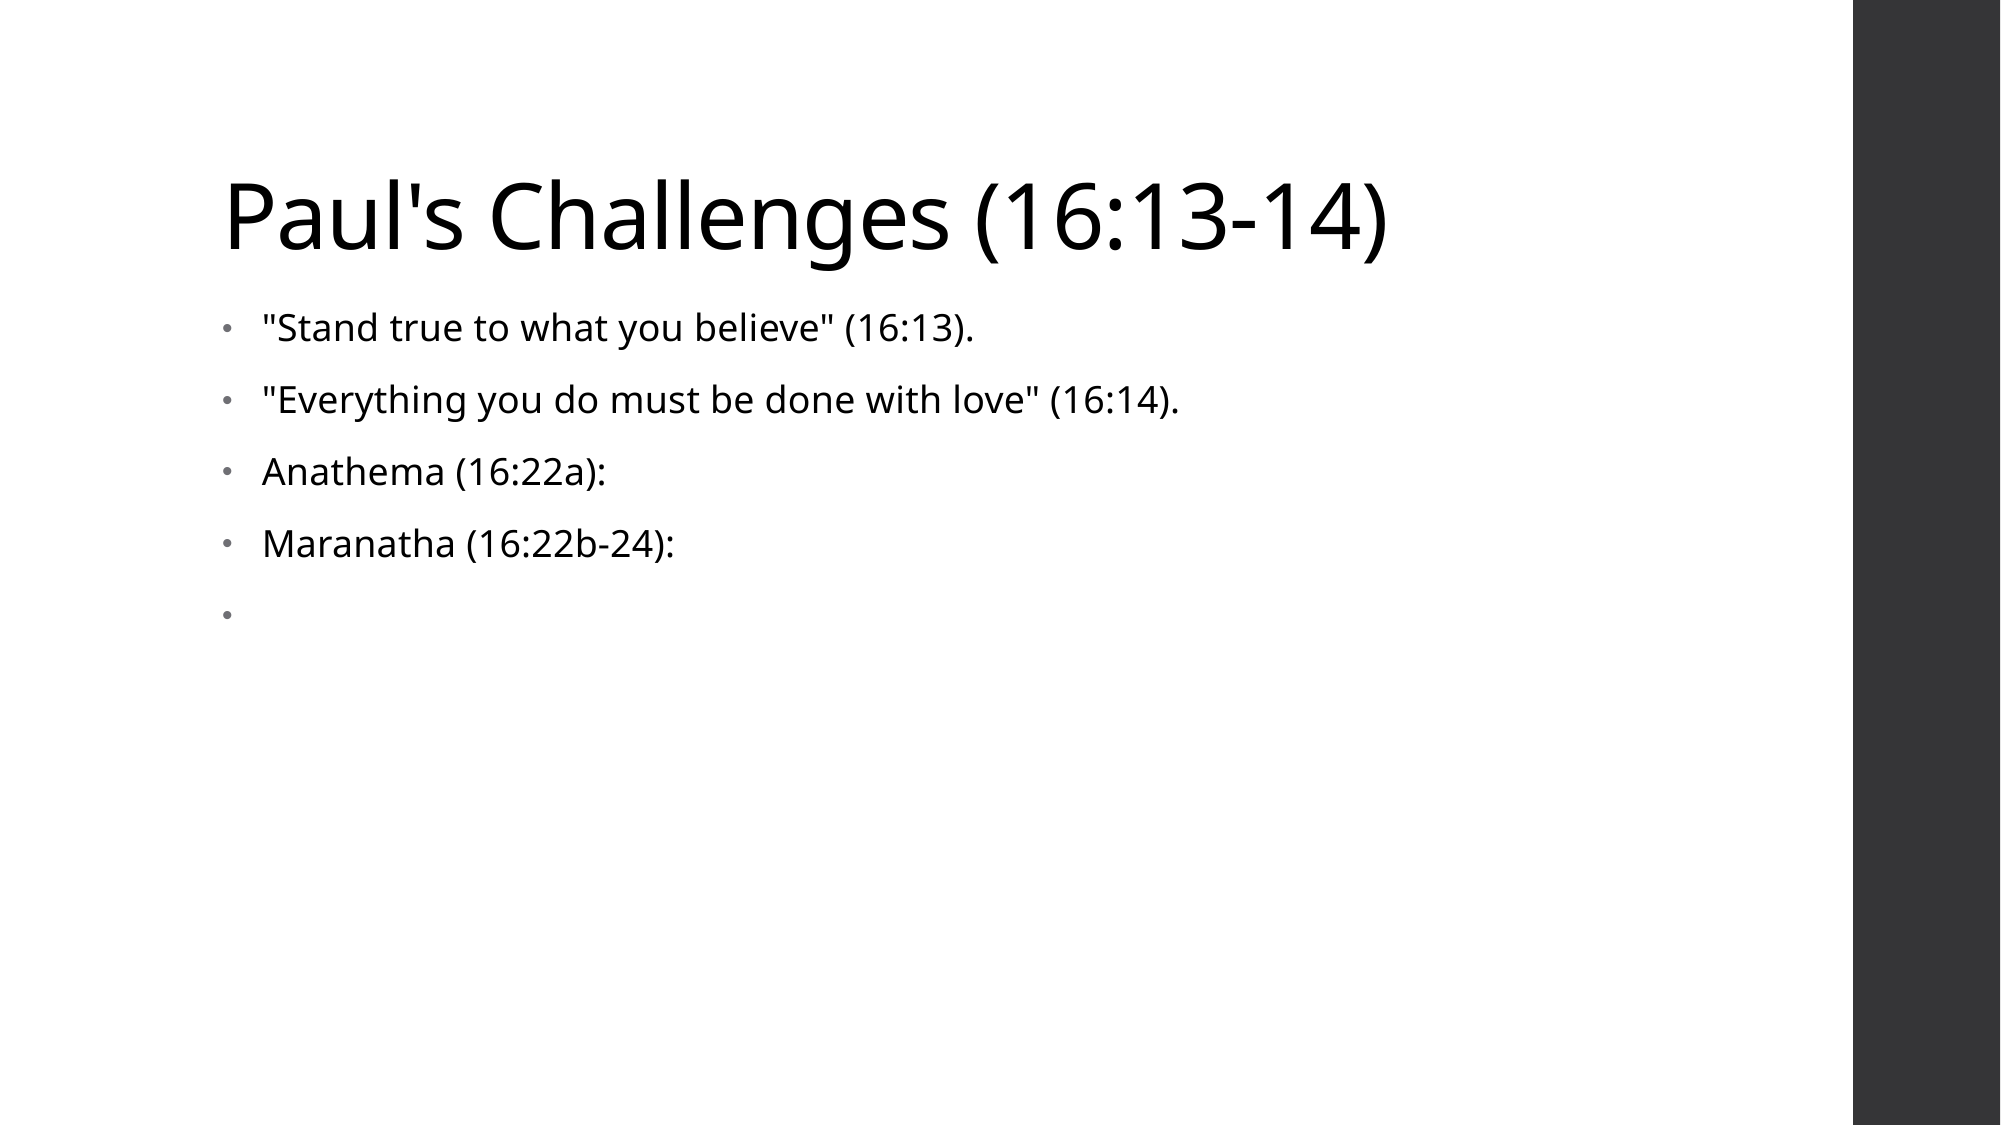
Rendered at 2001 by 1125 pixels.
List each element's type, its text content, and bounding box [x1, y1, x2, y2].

title Paul's Challenges (16:13-14) [206, 60, 1797, 278]
list "Stand true to what you believe" (16:13). "Everything you do must be done with love" (16:14). Anathema (16:22a): Maranatha (16:22b-24): [206, 299, 1617, 1014]
